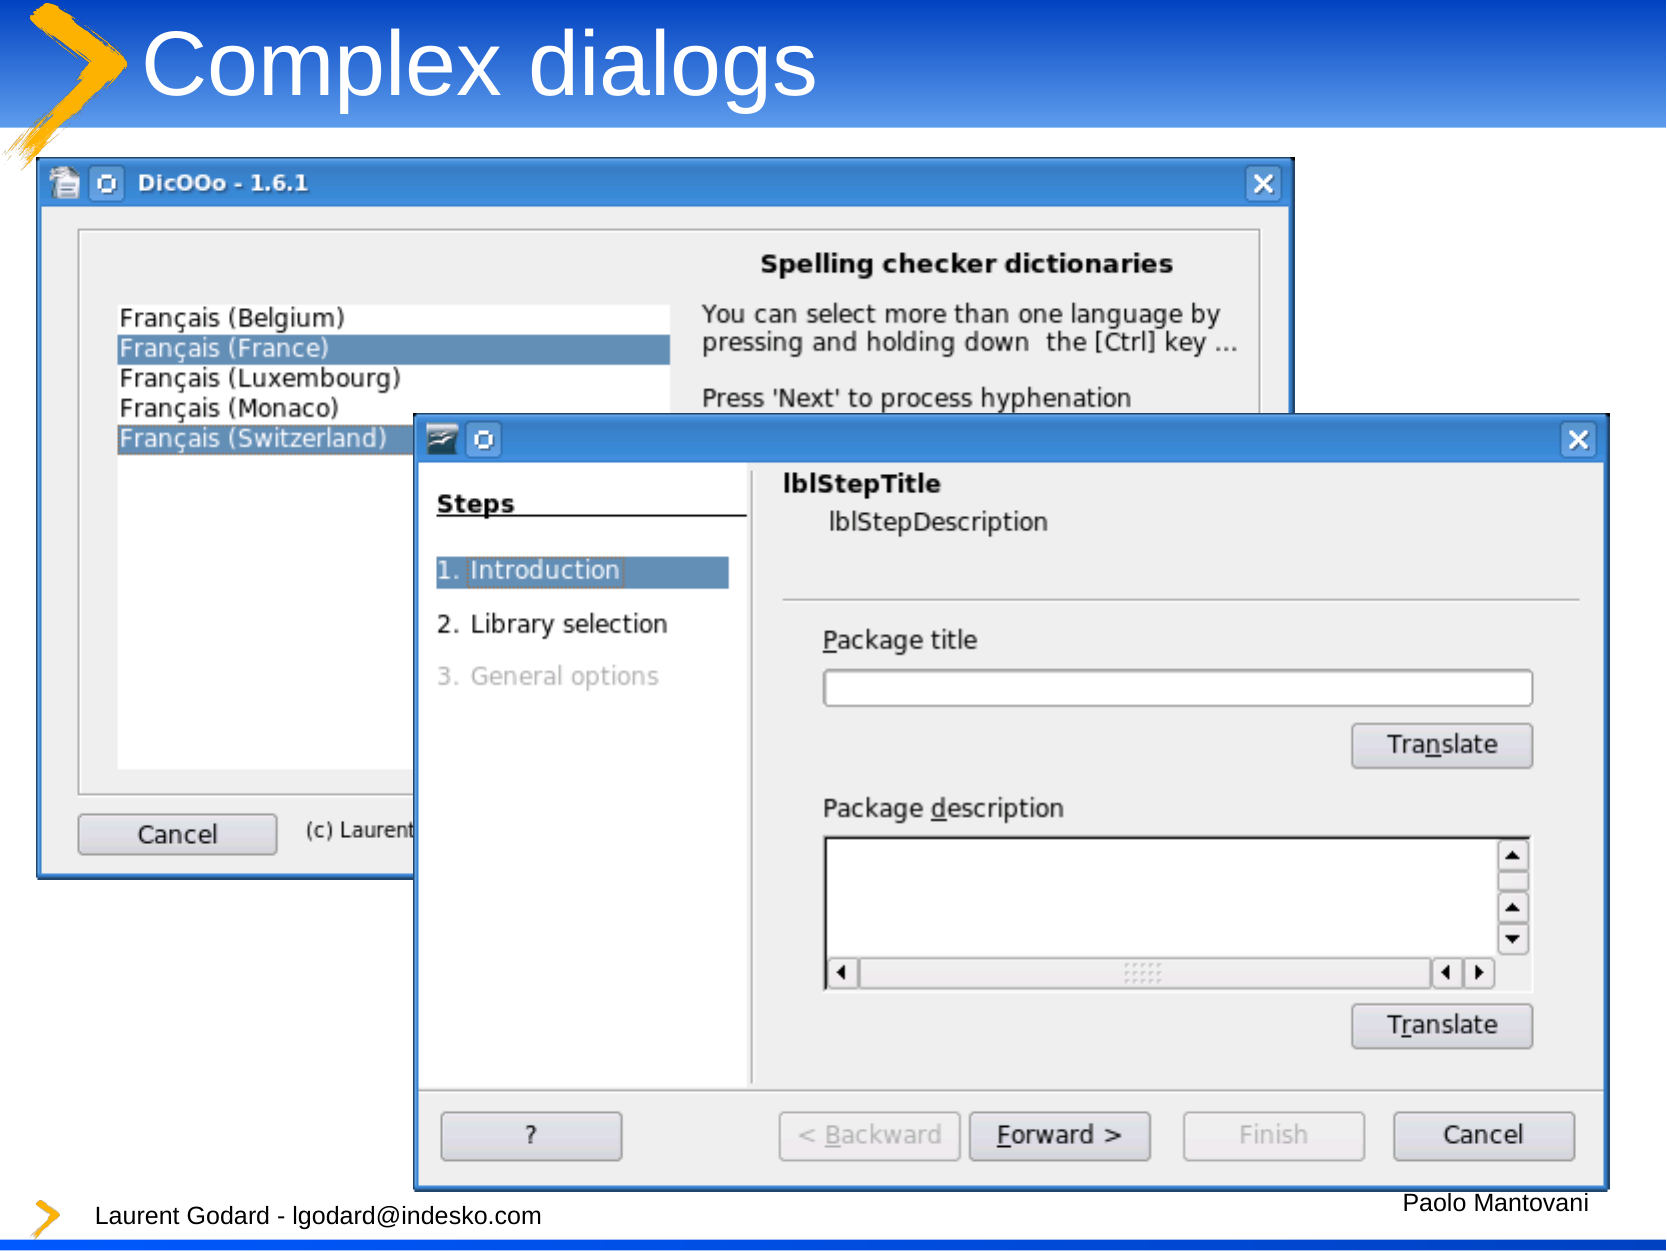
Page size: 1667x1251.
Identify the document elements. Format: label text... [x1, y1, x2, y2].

picture [2, 2, 1610, 1192]
text_box Paolo Mantovani [1387, 1181, 1654, 1224]
picture [29, 1200, 60, 1241]
title Complex dialogs [137, 0, 1585, 174]
